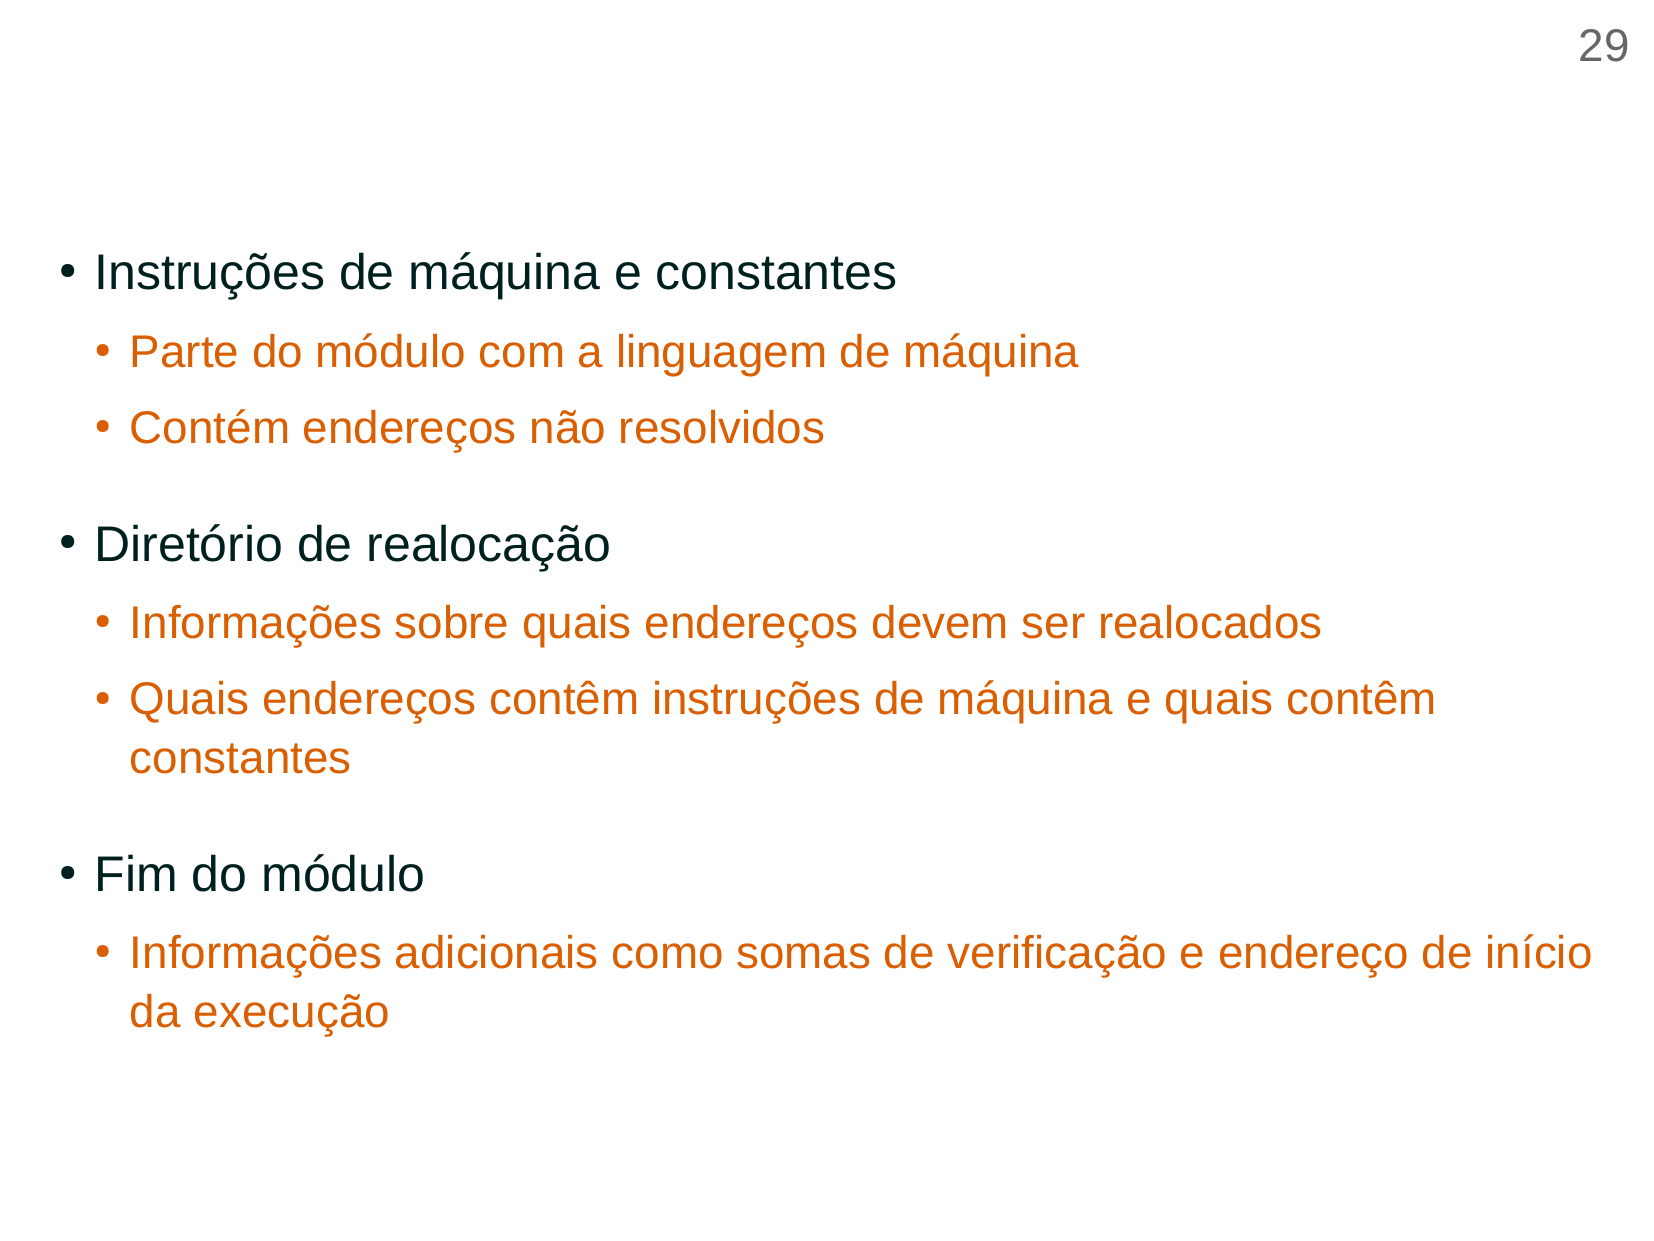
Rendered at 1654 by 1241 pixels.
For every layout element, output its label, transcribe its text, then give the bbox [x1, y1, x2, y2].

list Instruções de máquina e constantes Parte do módulo com a linguagem de máquina Contém endereços não resolvidos Diretório de realocação Informações sobre quais endereços devem ser realocados Quais endereços contêm instruções de máquina e quais contêm constantes Fim do módulo Informações adicionais como somas de verificação e endereço de início da execução [59, 236, 1595, 1211]
